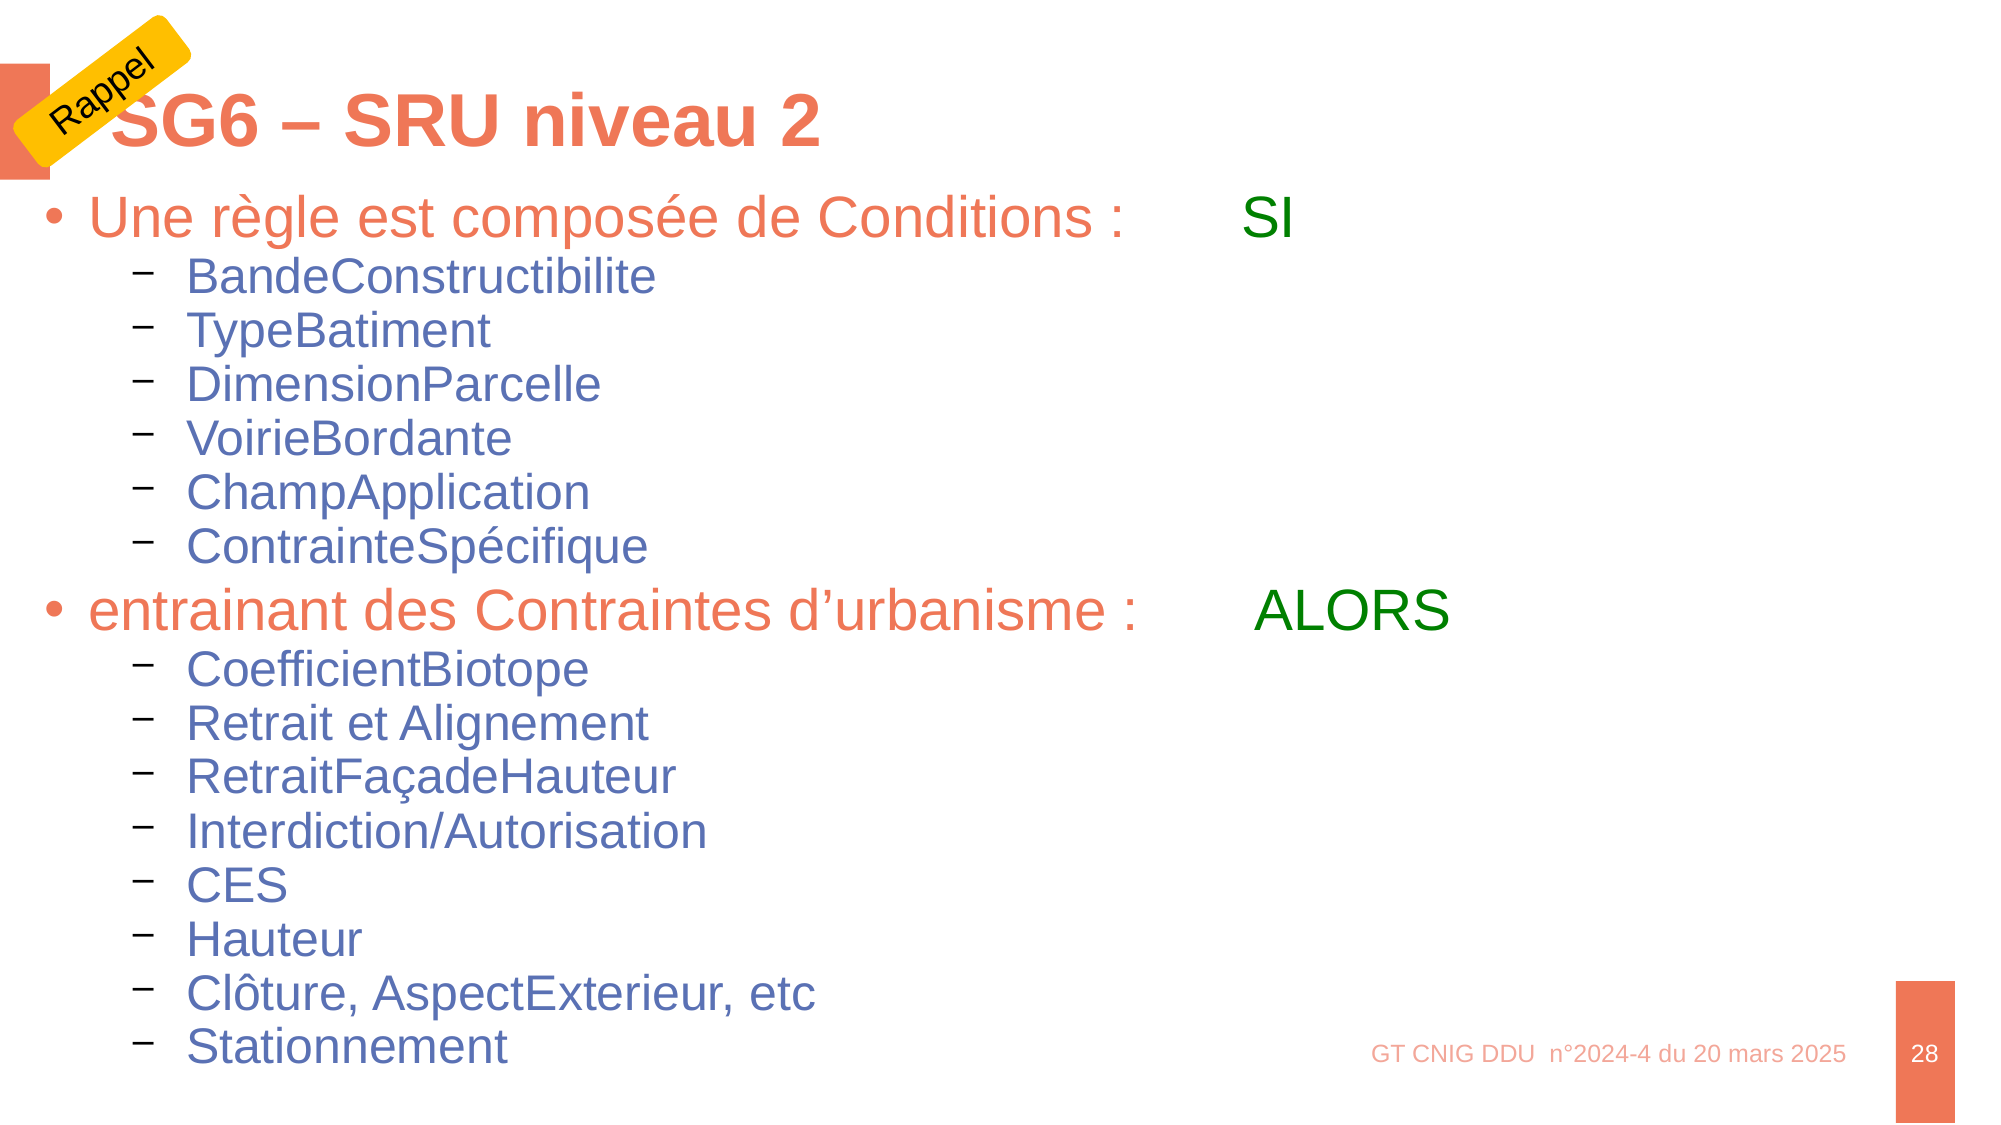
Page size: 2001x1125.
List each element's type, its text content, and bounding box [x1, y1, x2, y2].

title SG6 – SRU niveau 2 [74, 70, 1979, 174]
list Une règle est composée de Conditions : SI BandeConstructibilite TypeBatiment DimensionParcelle VoirieBordante ChampApplication ContrainteSpécifique entrainant des Contraintes d’urbanisme : ALORS CoefficientBiotope Retrait et Alignement RetraitFaçadeHauteur Interdiction/Autorisation CES Hauteur Clôture, AspectExterieur, etc Stationnement [29, 179, 2000, 1093]
text_box Rappel [13, 15, 192, 168]
